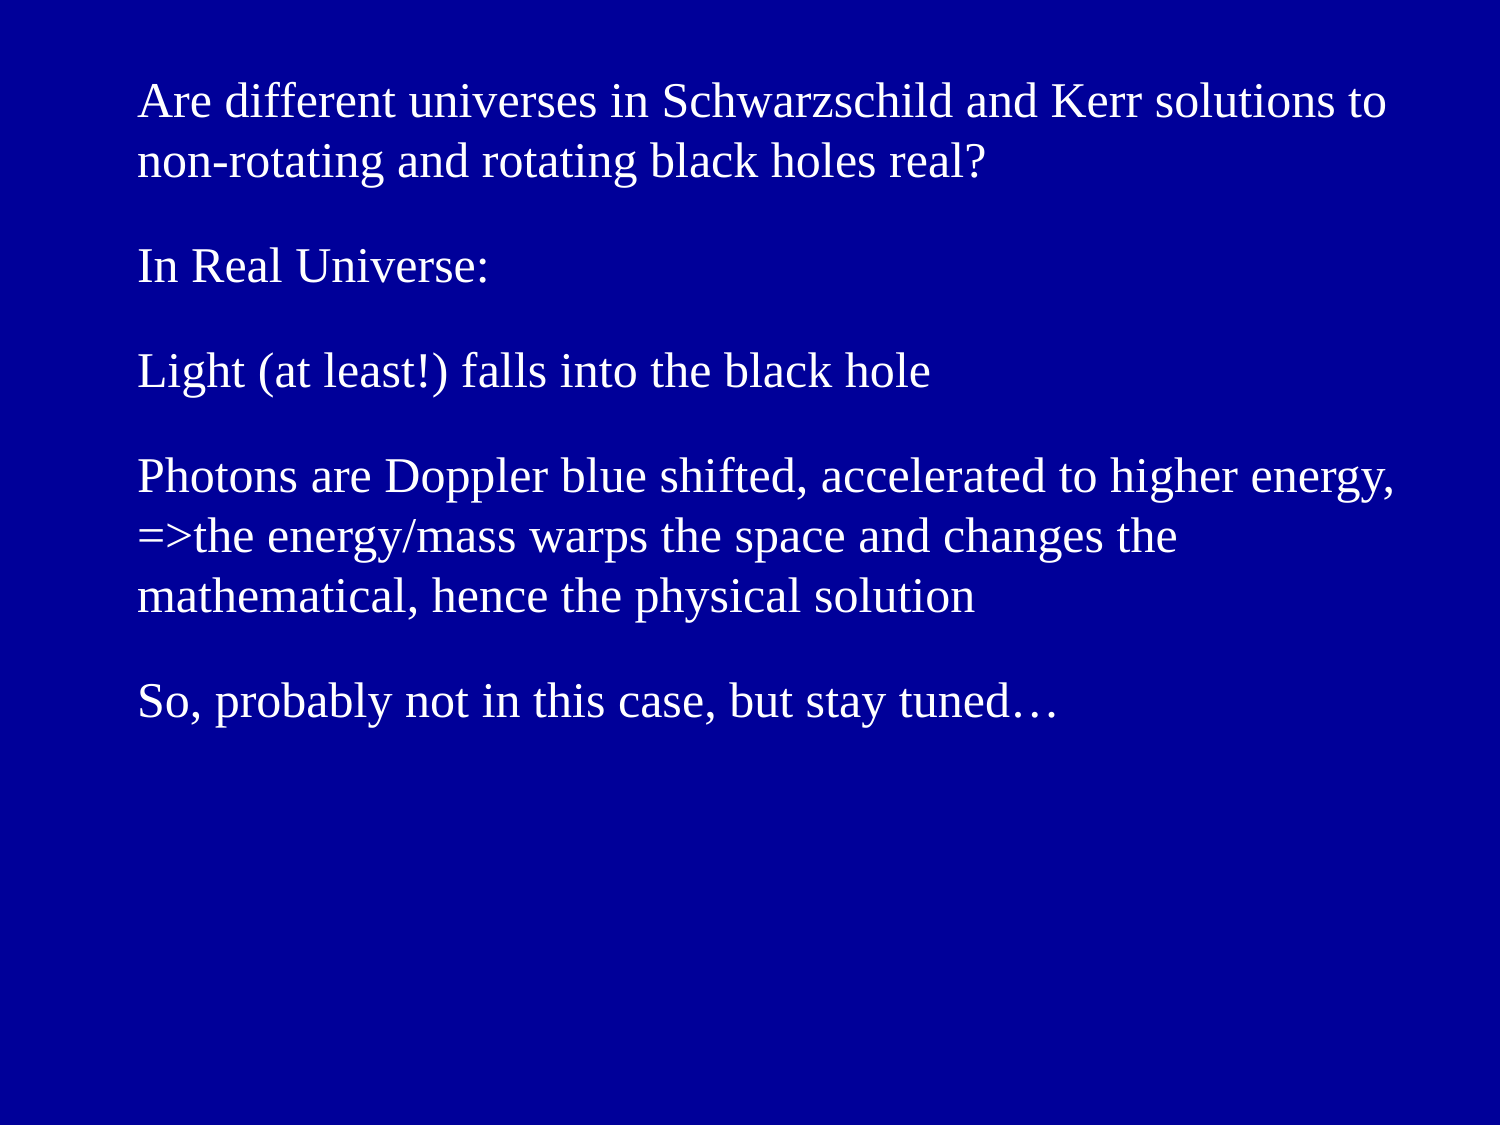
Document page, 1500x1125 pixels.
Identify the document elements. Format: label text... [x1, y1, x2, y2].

text_box Are different universes in Schwarzschild and Kerr solutions to non-rotating and rotating black holes real? In Real Universe: Light (at least!) falls into the black hole Photons are Doppler blue shifted, accelerated to higher energy, =>the energy/mass warps the space and changes the mathematical, hence the physical solution So, probably not in this case, but stay tuned… [122, 59, 1463, 795]
